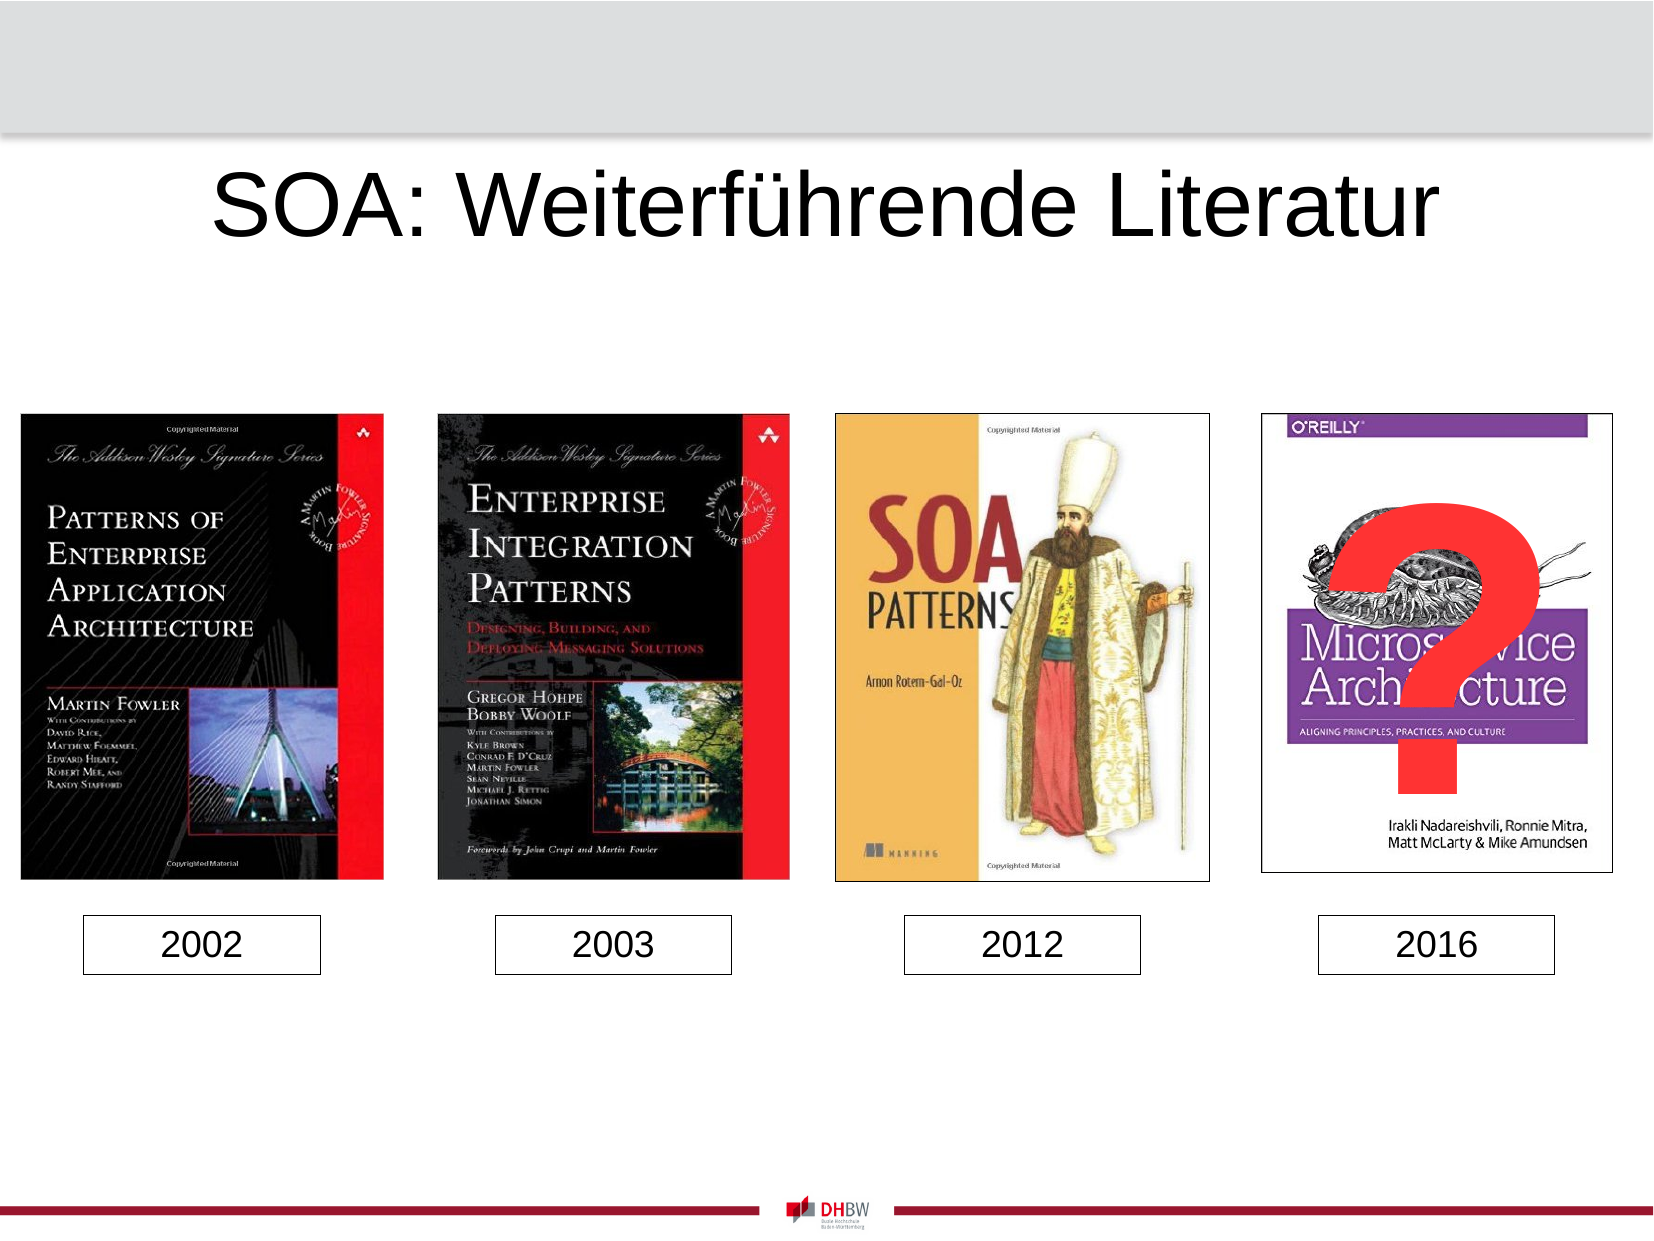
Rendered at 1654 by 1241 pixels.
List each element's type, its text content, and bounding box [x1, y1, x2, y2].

text_box ? [1274, 413, 1600, 886]
title SOA: Weiterführende Literatur [82, 147, 1571, 257]
picture [0, 1, 1654, 1237]
text_box 2012 [904, 915, 1141, 975]
text_box 2003 [495, 915, 732, 975]
text_box 2002 [83, 915, 321, 975]
text_box 2016 [1318, 915, 1555, 975]
